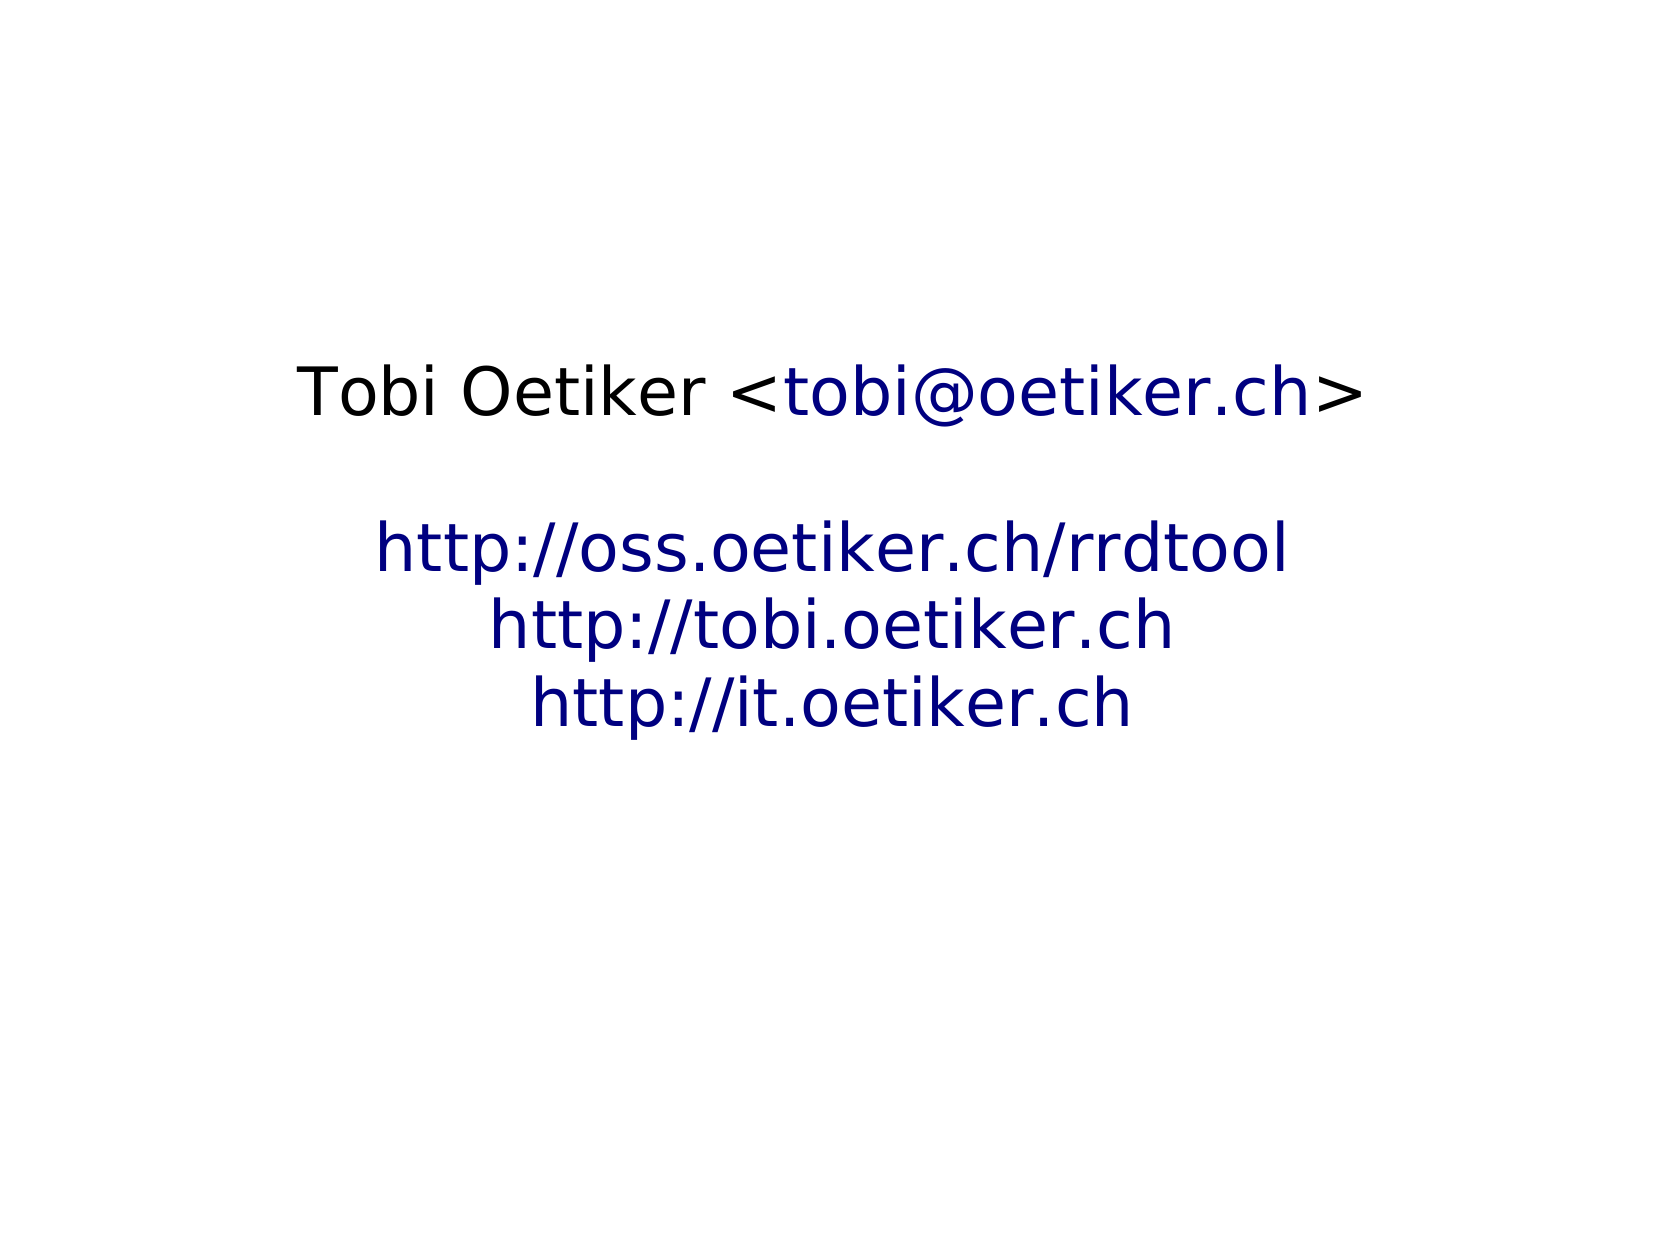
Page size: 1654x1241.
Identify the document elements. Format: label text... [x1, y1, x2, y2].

subtitle Tobi Oetiker <tobi@oetiker.ch> http://oss.oetiker.ch/rrdtool http://tobi.oetiker.ch http://it.oetiker.ch [59, 75, 1607, 1099]
